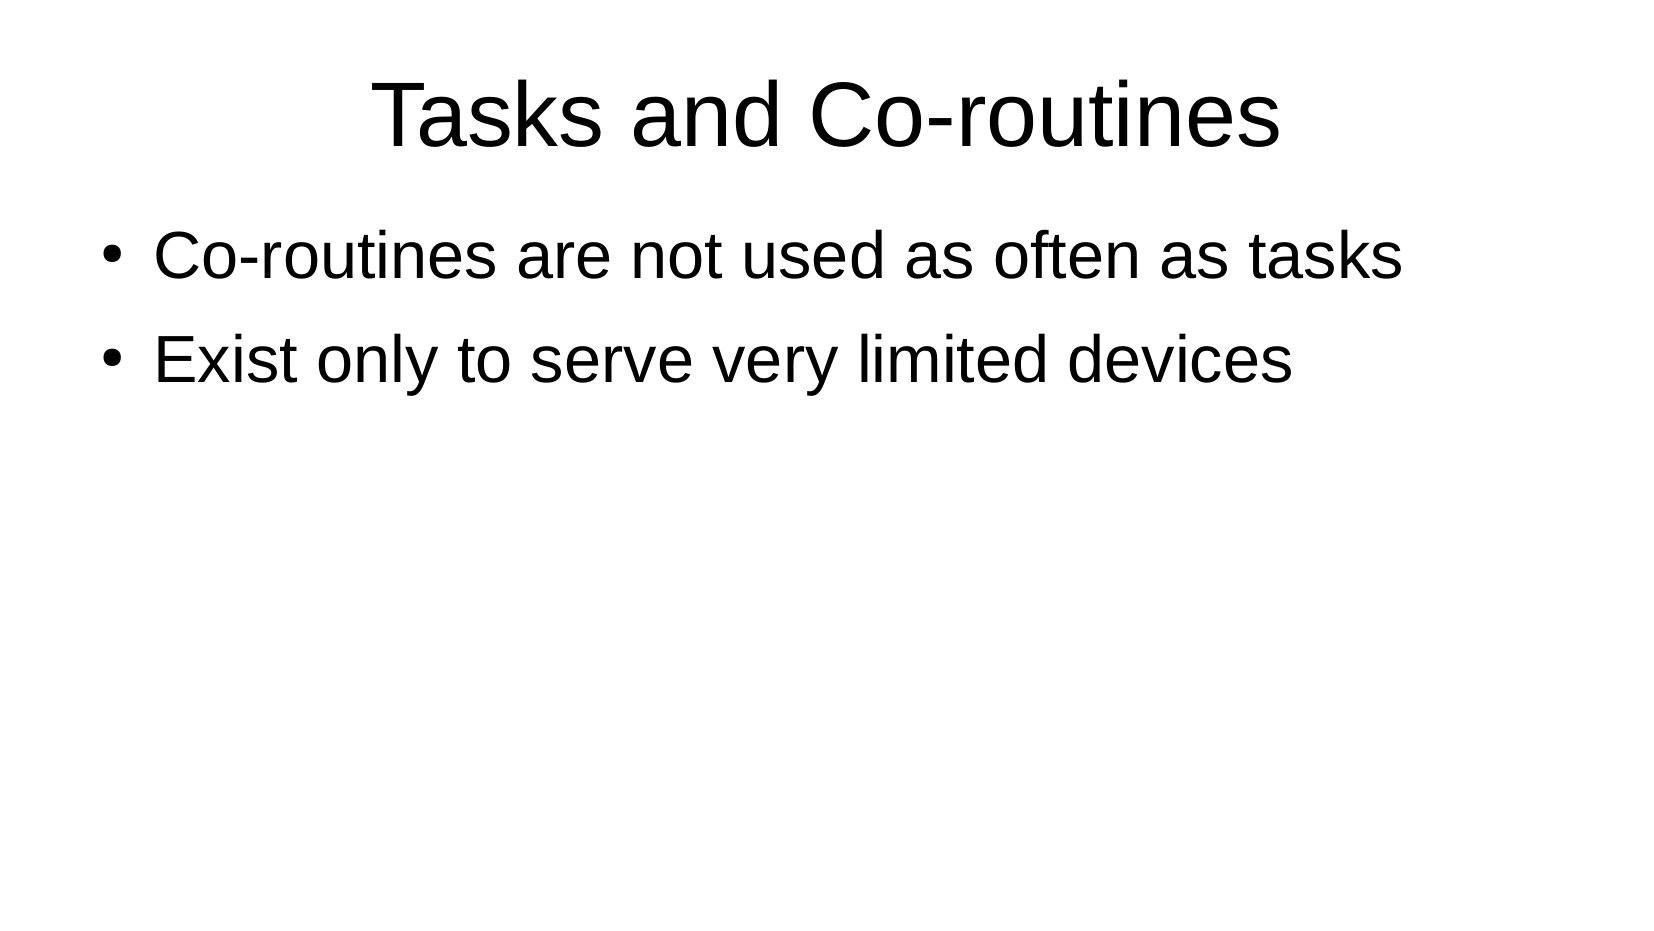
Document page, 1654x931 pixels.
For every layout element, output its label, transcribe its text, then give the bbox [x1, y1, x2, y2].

list Co-routines are not used as often as tasks Exist only to serve very limited devices [82, 217, 1571, 758]
title Tasks and Co-routines [82, 37, 1571, 193]
